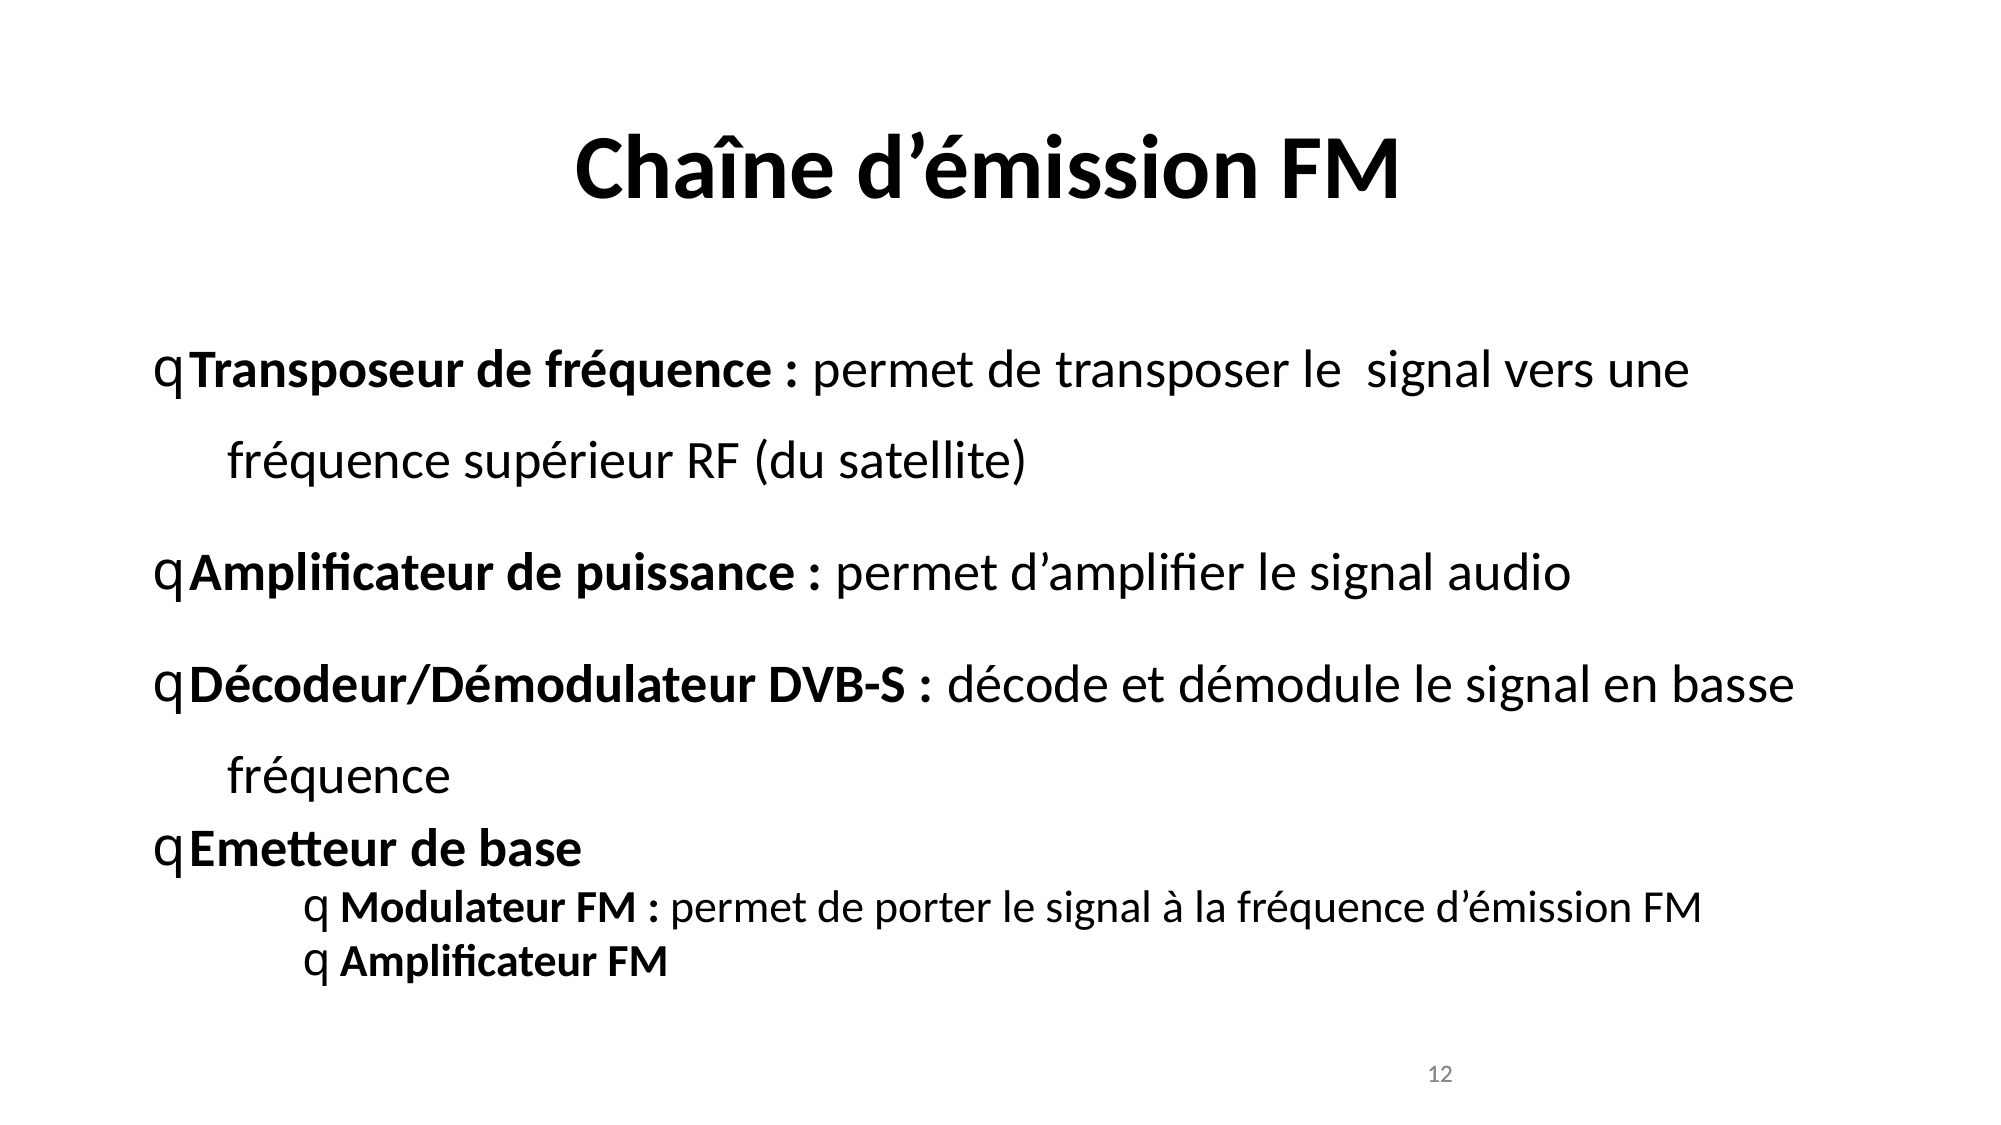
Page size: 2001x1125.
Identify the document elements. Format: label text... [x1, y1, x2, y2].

title Chaîne d’émission FM [137, 59, 1863, 278]
text_box [1412, 1042, 1863, 1103]
list Transposeur de fréquence : permet de transposer le signal vers une fréquence supérieur RF (du satellite) Amplificateur de puissance : permet d’amplifier le signal audio Décodeur/Démodulateur DVB-S : décode et démodule le signal en basse fréquence Emetteur de base Modulateur FM : permet de porter le signal à la fréquence d’émission FM Amplificateur FM [137, 299, 1863, 1014]
